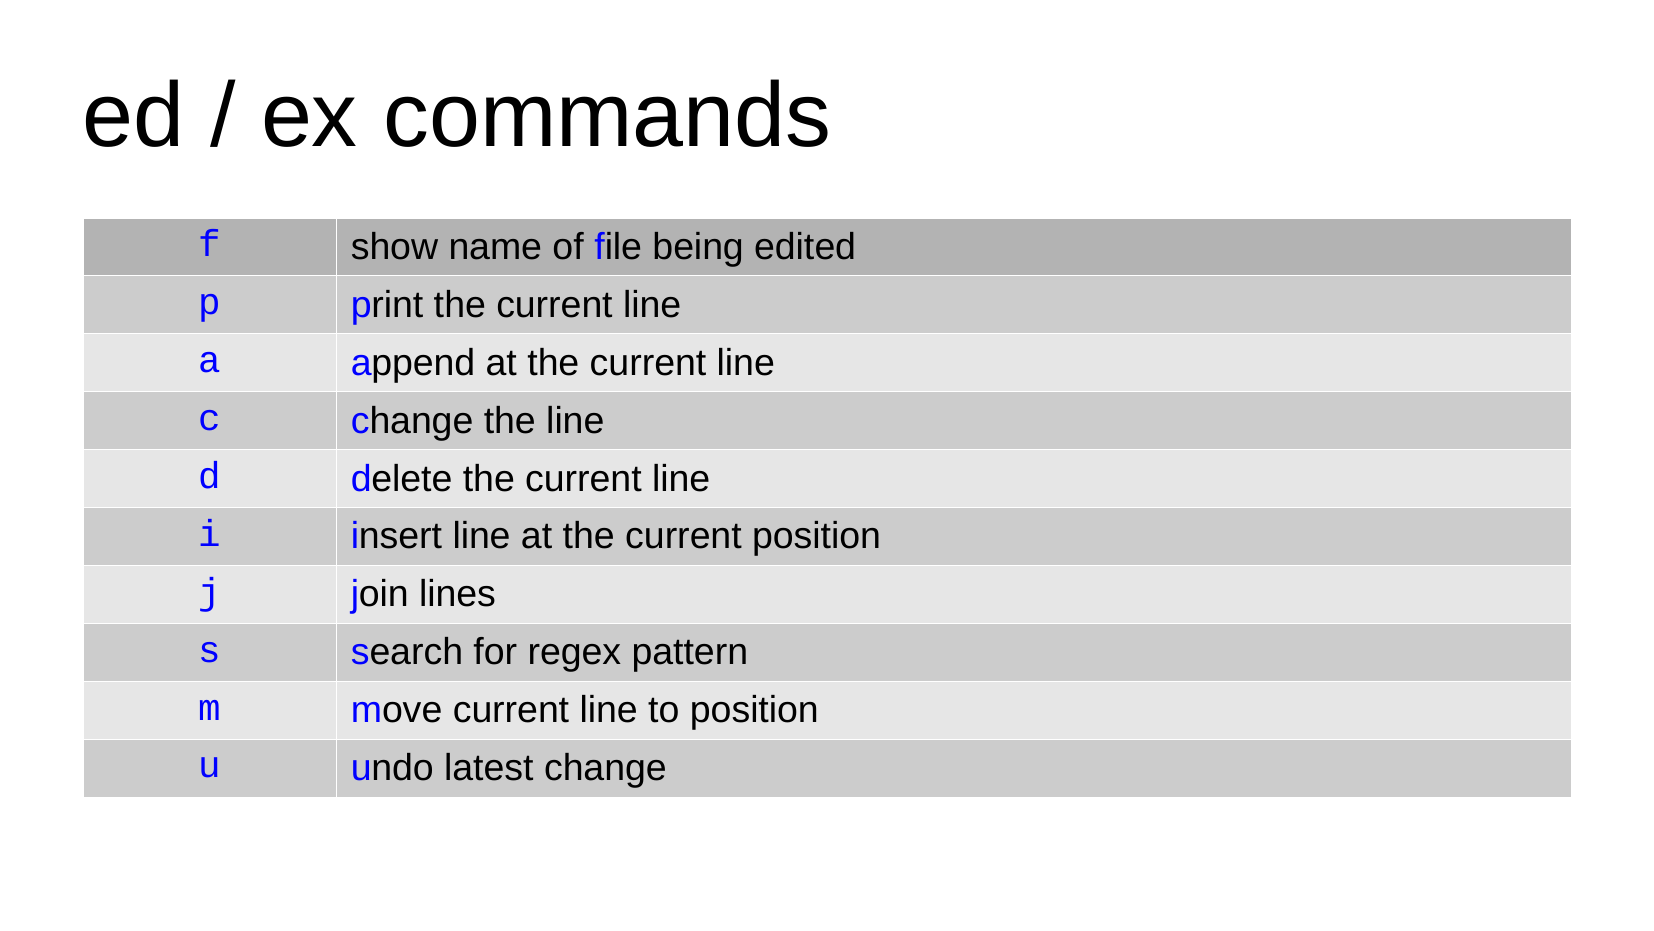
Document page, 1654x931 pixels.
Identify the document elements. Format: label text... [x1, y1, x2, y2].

table_cell print the current line [337, 276, 1571, 333]
table_cell p [84, 276, 336, 333]
table_cell a [84, 334, 336, 391]
table_cell join lines [337, 566, 1571, 623]
table_cell d [84, 450, 336, 507]
table_cell u [84, 740, 336, 797]
table_cell search for regex pattern [337, 624, 1571, 681]
table_cell m [84, 682, 336, 739]
table_cell undo latest change [337, 740, 1571, 797]
table_cell move current line to position [337, 682, 1571, 739]
table_cell change the line [337, 392, 1571, 449]
table_cell append at the current line [337, 334, 1571, 391]
table_cell i [84, 508, 336, 565]
table_cell j [84, 566, 336, 623]
table_cell c [84, 392, 336, 449]
table_cell s [84, 624, 336, 681]
table_header show name of file being edited [337, 219, 1571, 275]
table_header f [84, 219, 336, 275]
table_cell delete the current line [337, 450, 1571, 507]
title ed / ex commands [82, 37, 1571, 193]
table_cell insert line at the current position [337, 508, 1571, 565]
